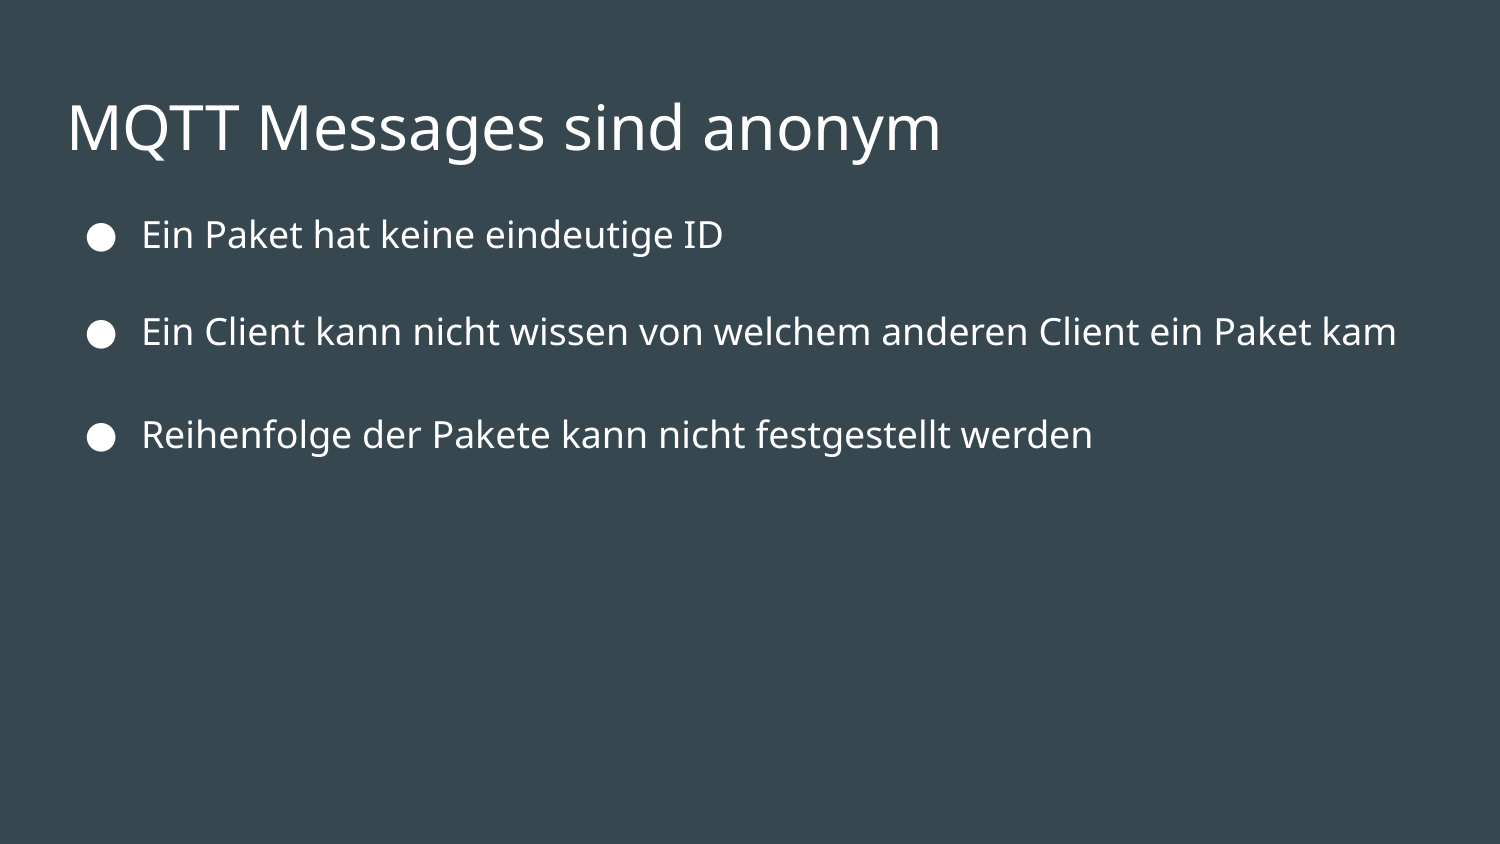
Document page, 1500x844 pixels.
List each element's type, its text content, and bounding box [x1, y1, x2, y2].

title MQTT Messages sind anonym [51, 72, 1449, 167]
list Ein Paket hat keine eindeutige ID Ein Client kann nicht wissen von welchem anderen Client ein Paket kam Reihenfolge der Pakete kann nicht festgestellt werden [51, 189, 1449, 750]
